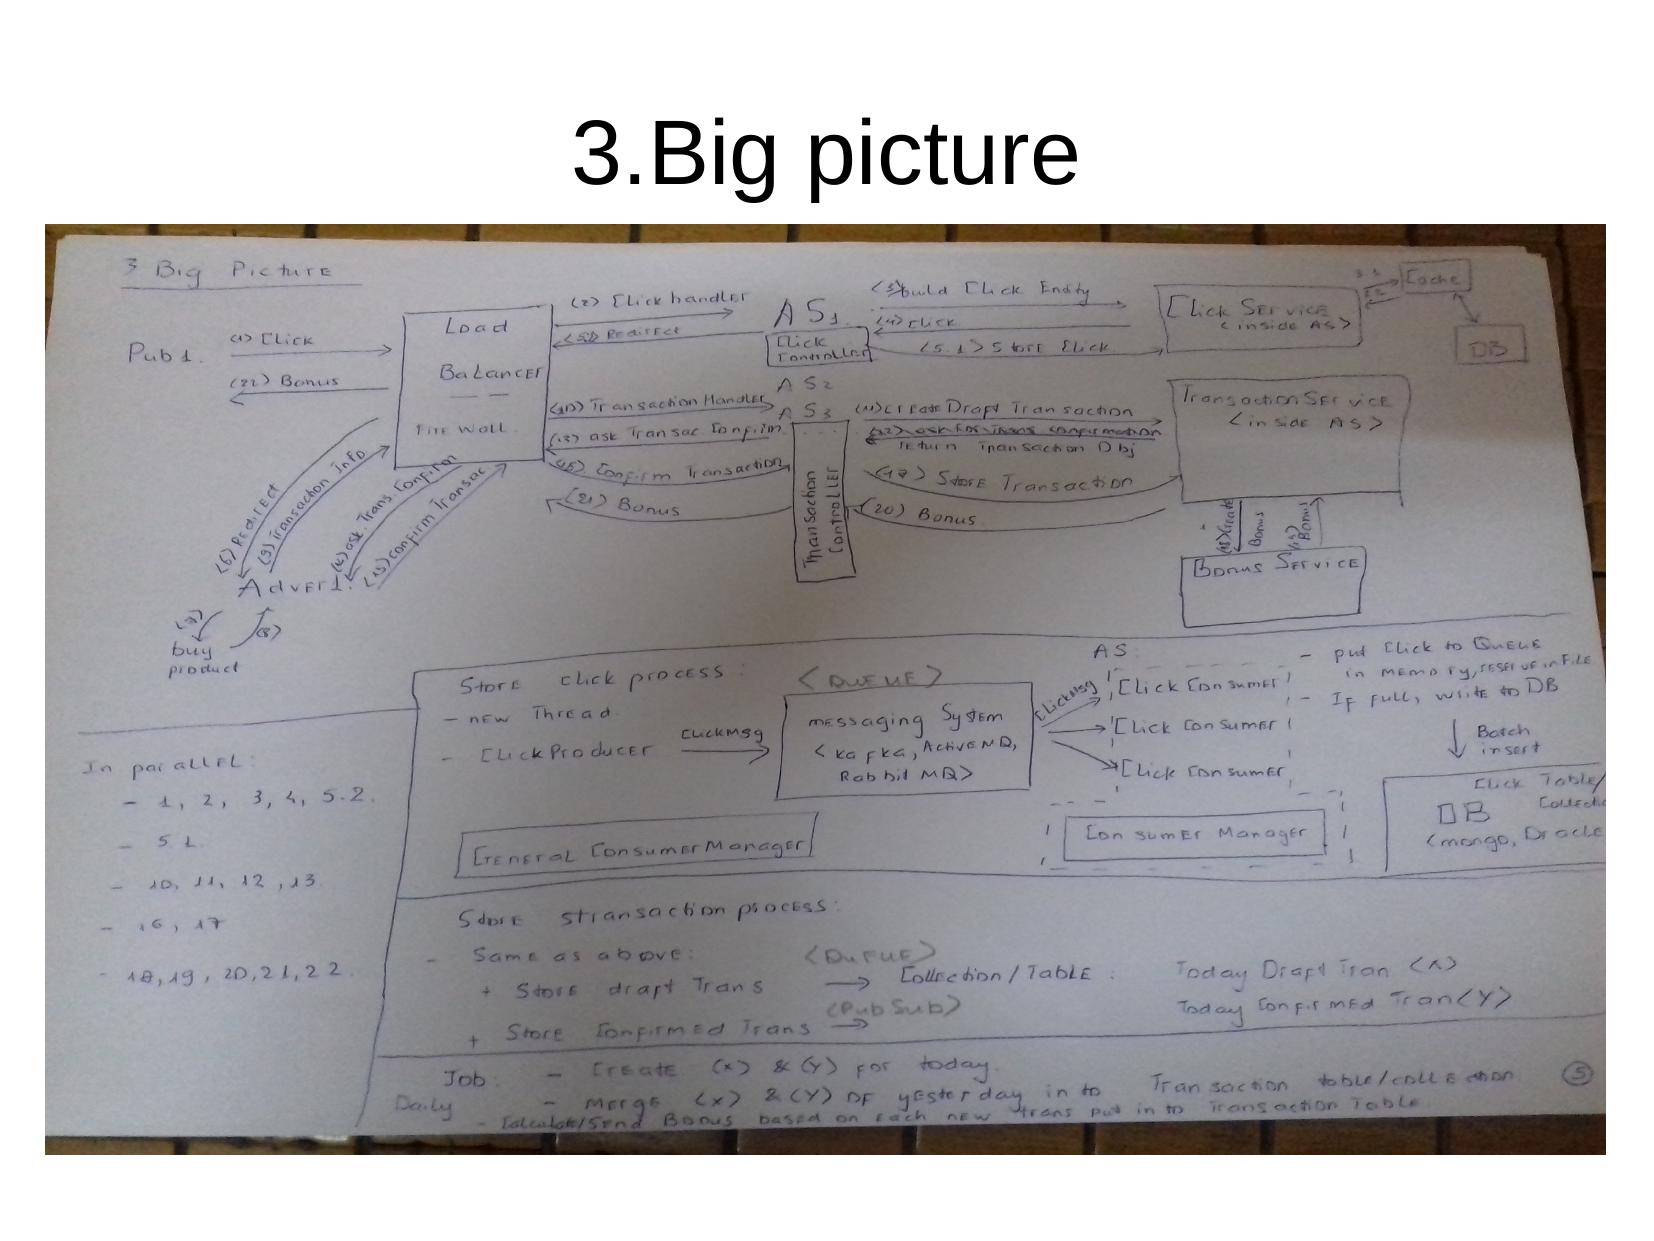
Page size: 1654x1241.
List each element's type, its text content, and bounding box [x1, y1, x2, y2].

title 3.Big picture [82, 49, 1571, 224]
picture [45, 224, 1606, 1156]
